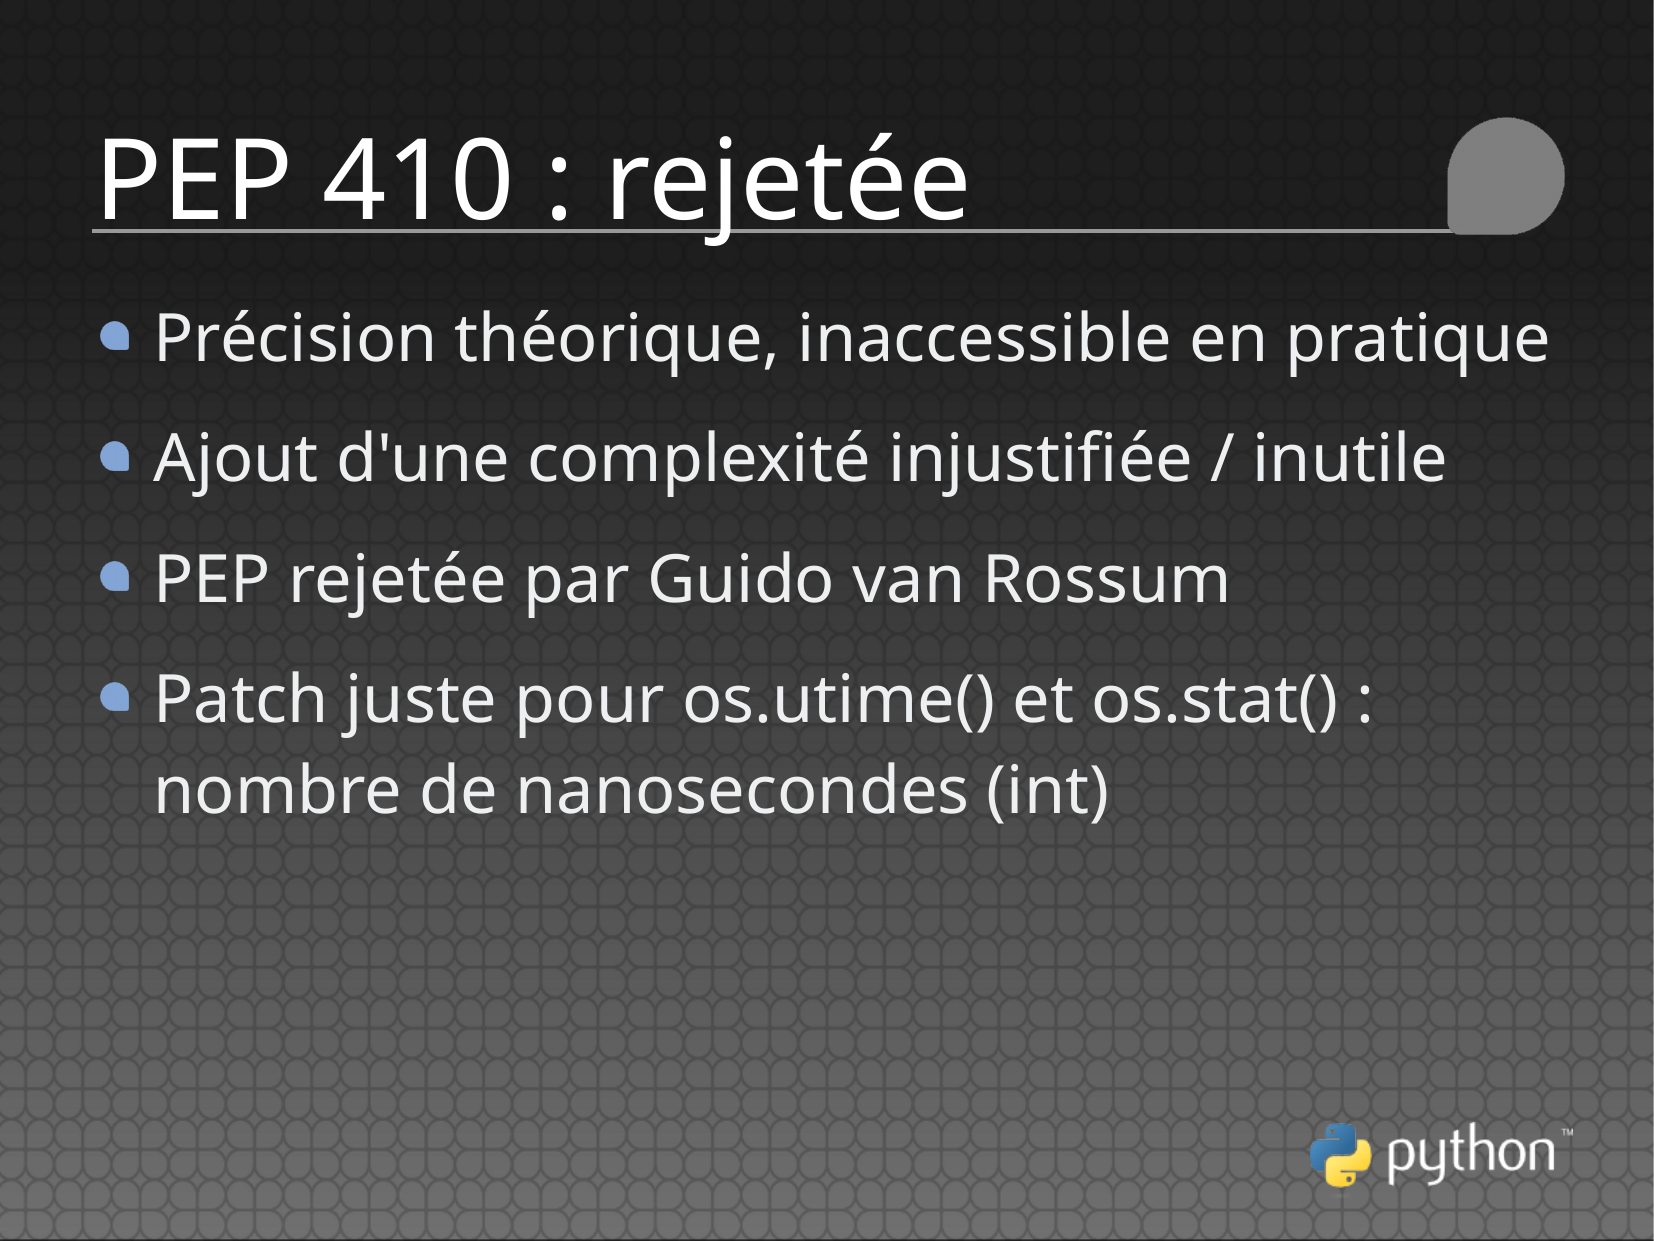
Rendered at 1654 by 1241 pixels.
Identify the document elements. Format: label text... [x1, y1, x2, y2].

list Précision théorique, inaccessible en pratique Ajout d'une complexité injustifiée / inutile PEP rejetée par Guido van Rossum Patch juste pour os.utime() et os.stat() : nombre de nanosecondes (int) [82, 290, 1571, 1094]
picture [0, 0, 1654, 1241]
title PEP 410 : rejetée [94, 100, 1426, 251]
